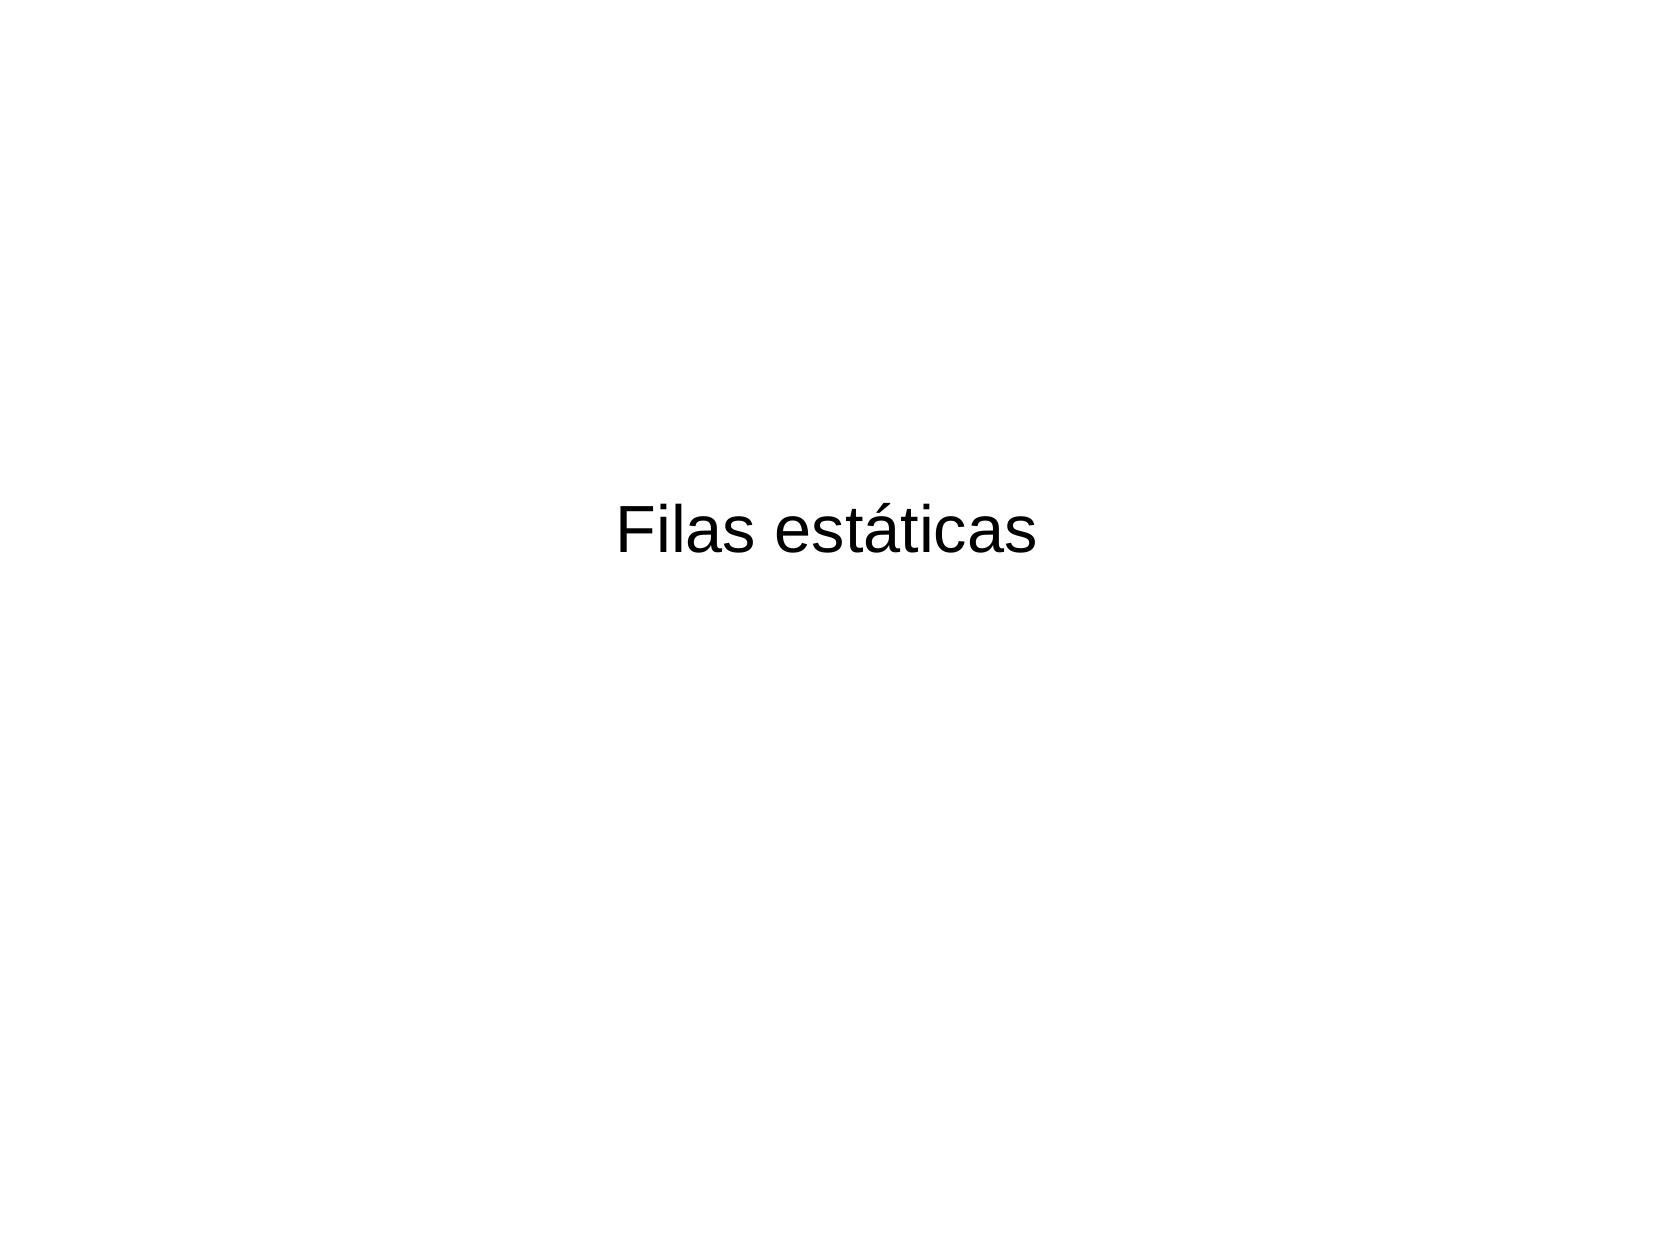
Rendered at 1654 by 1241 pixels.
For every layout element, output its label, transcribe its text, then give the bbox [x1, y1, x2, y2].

subtitle Filas estáticas [82, 49, 1571, 1010]
